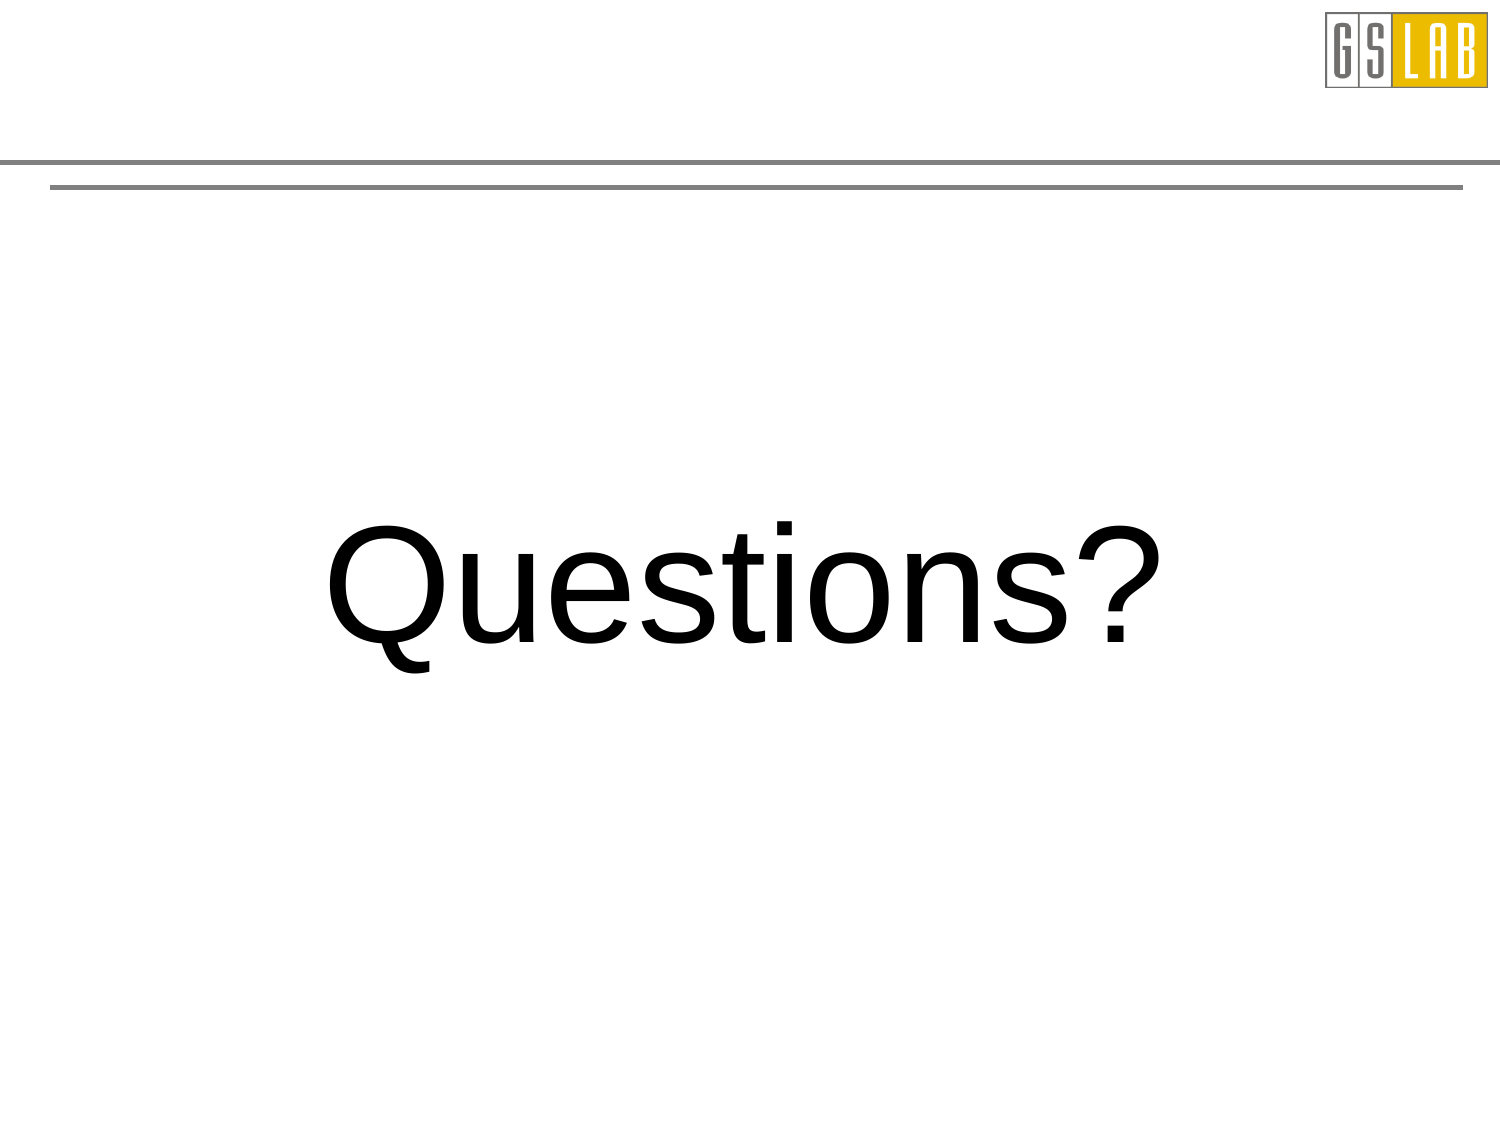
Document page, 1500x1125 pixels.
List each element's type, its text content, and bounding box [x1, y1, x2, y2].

picture [1325, 12, 1488, 88]
text_box Questions? [307, 483, 1182, 686]
